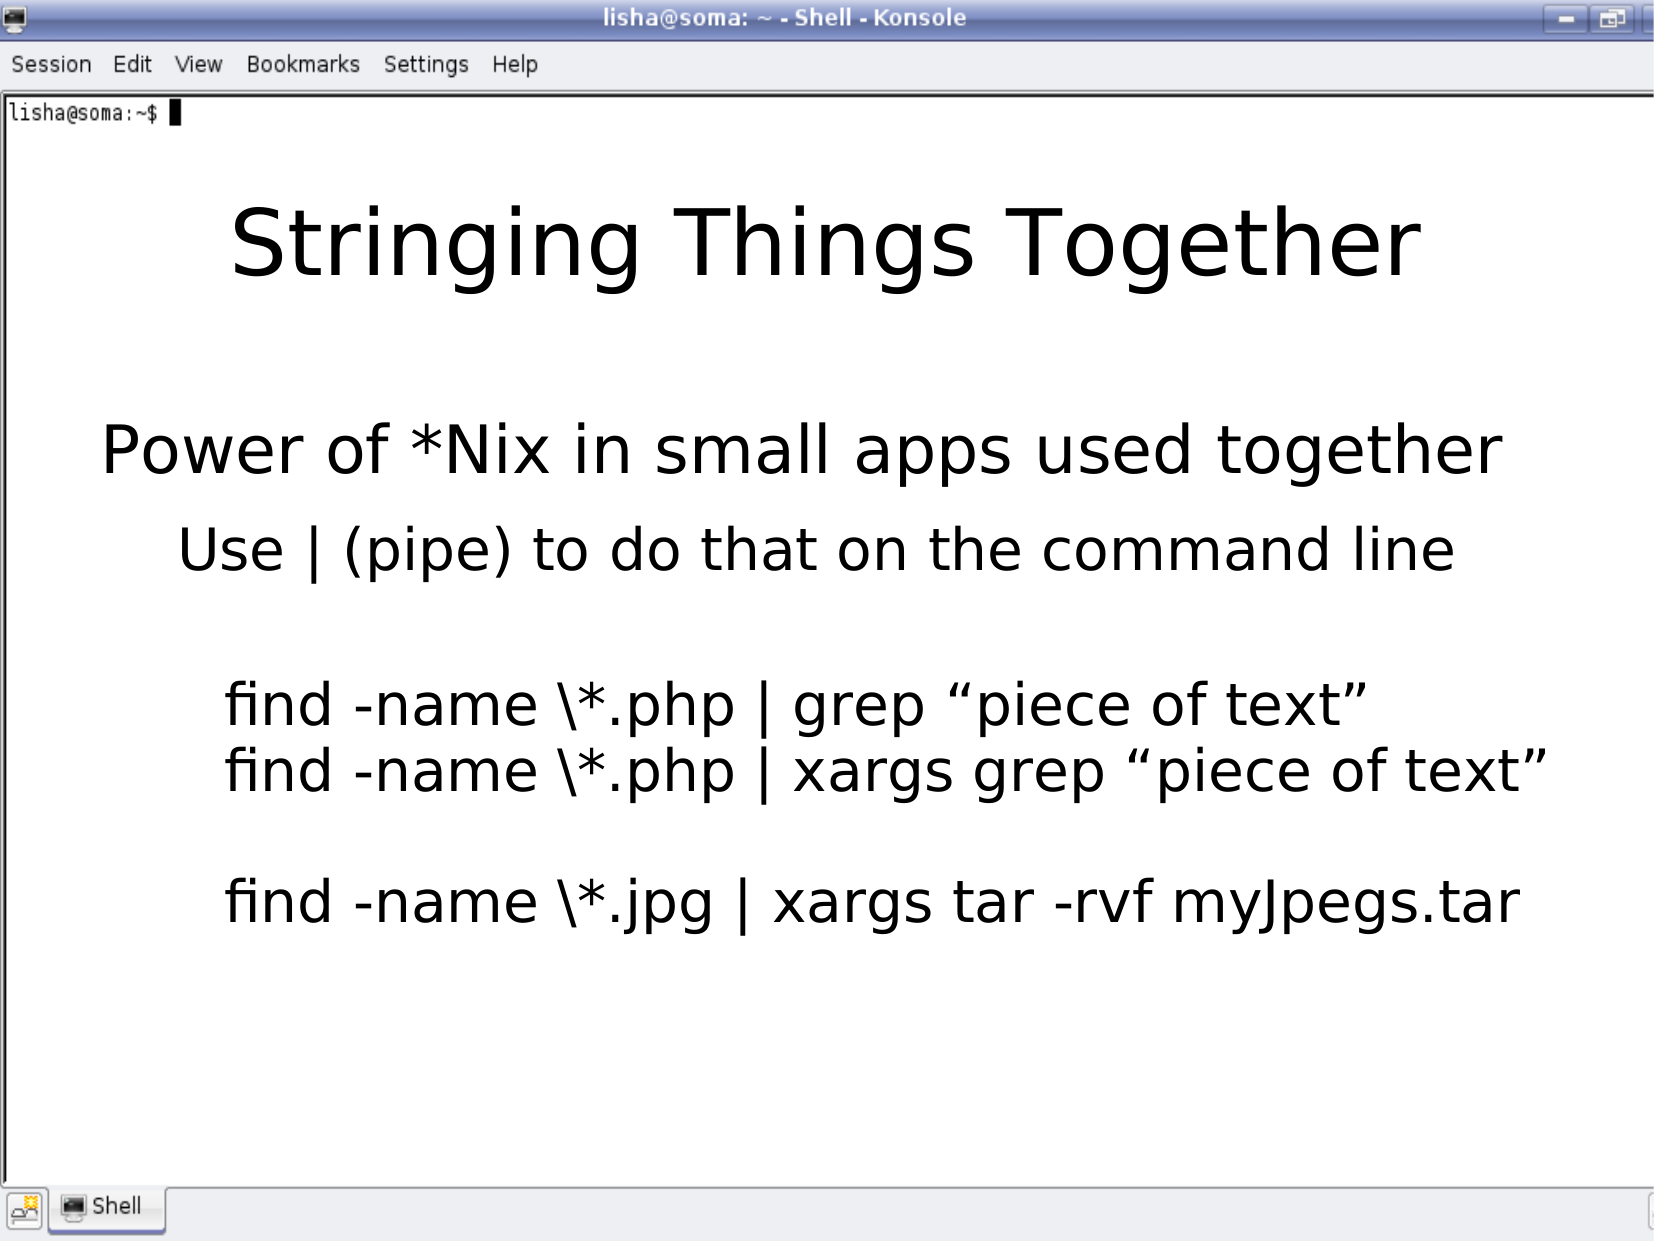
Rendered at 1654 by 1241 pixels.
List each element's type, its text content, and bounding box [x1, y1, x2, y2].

list Power of *Nix in small apps used together Use | (pipe) to do that on the command line find -name \*.php | grep “piece of text” find -name \*.php | xargs grep “piece of text” find -name \*.jpg | xargs tar -rvf myJpegs.tar [82, 412, 1571, 1109]
title Stringing Things Together [82, 149, 1571, 338]
picture [0, 0, 1654, 1241]
